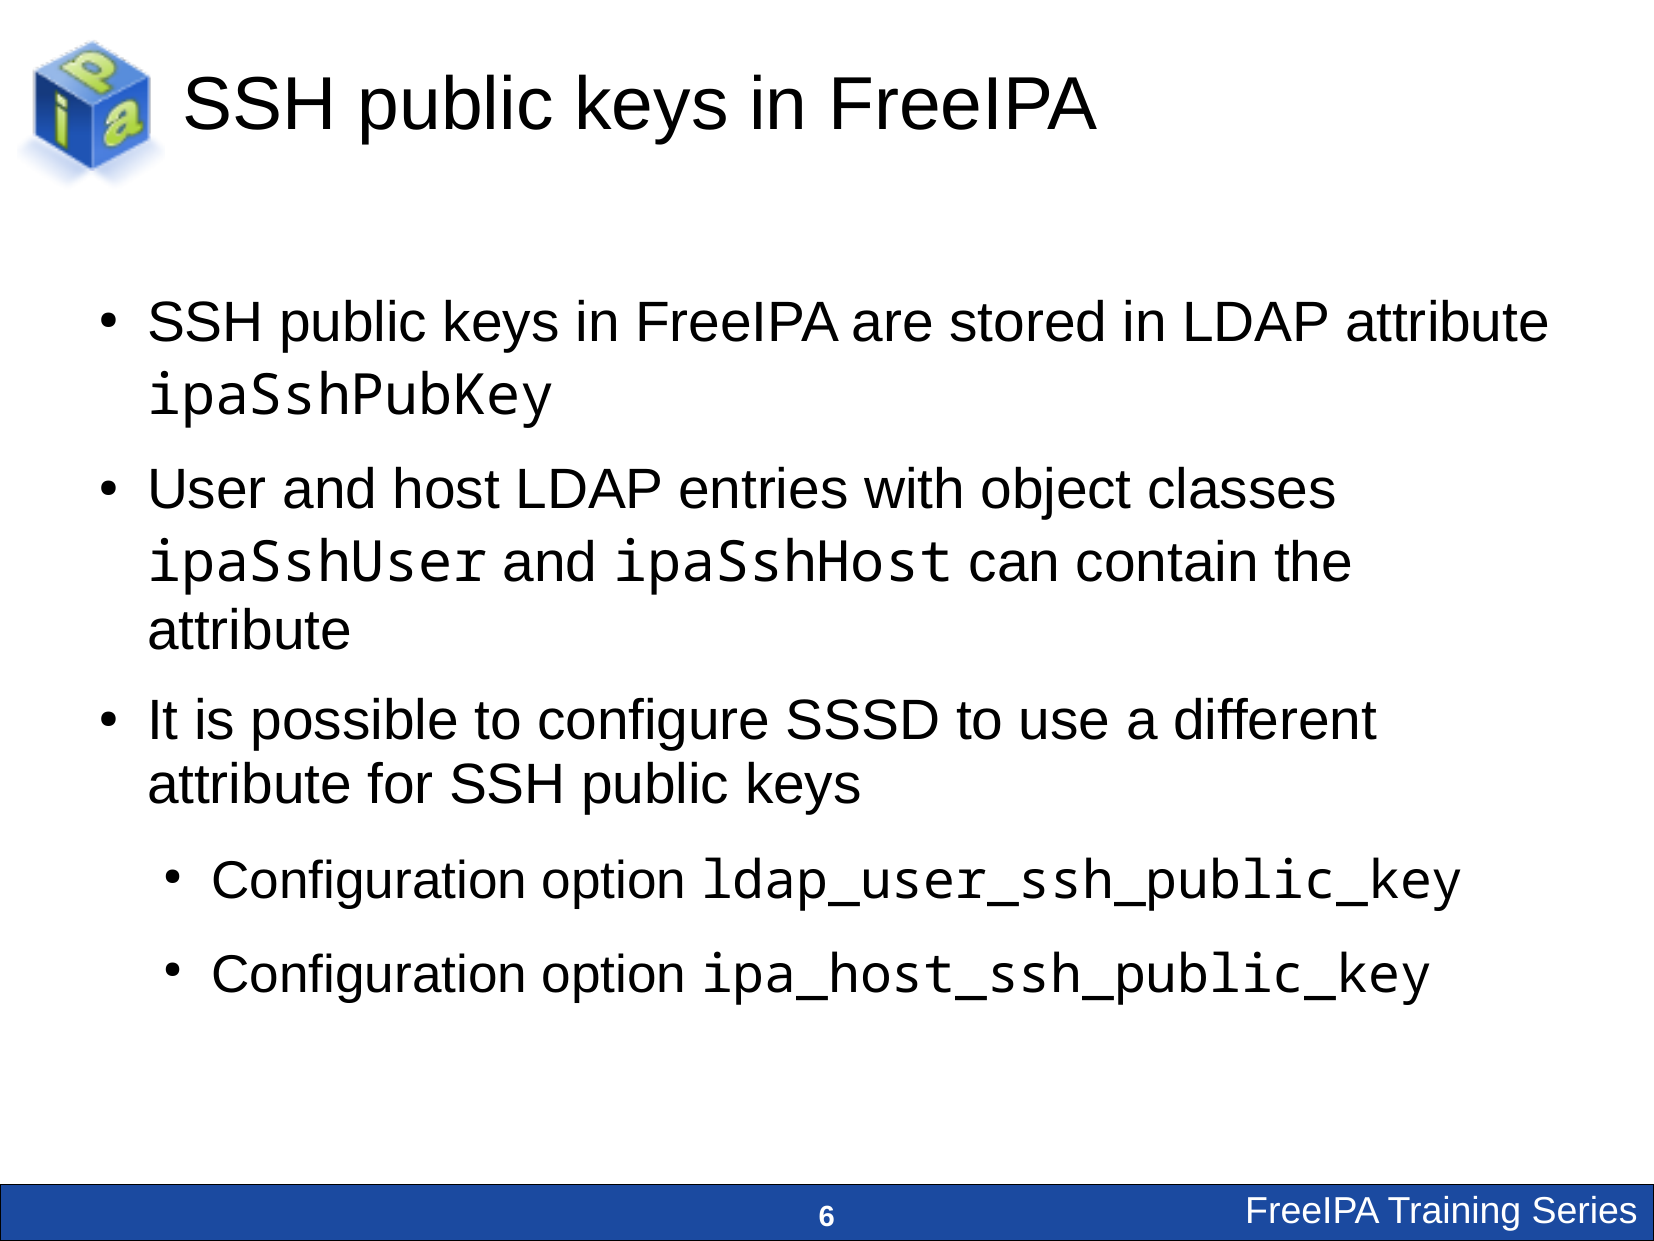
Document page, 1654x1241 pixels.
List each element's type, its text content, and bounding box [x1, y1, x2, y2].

picture [17, 34, 165, 193]
title SSH public keys in FreeIPA [182, 31, 1579, 177]
list SSH public keys in FreeIPA are stored in LDAP attribute ipaSshPubKey User and host LDAP entries with object classes ipaSshUser and ipaSshHost can contain the attribute It is possible to configure SSSD to use a different attribute for SSH public keys Configuration option ldap_user_ssh_public_key Configuration option ipa_host_ssh_public_key [82, 290, 1571, 1010]
